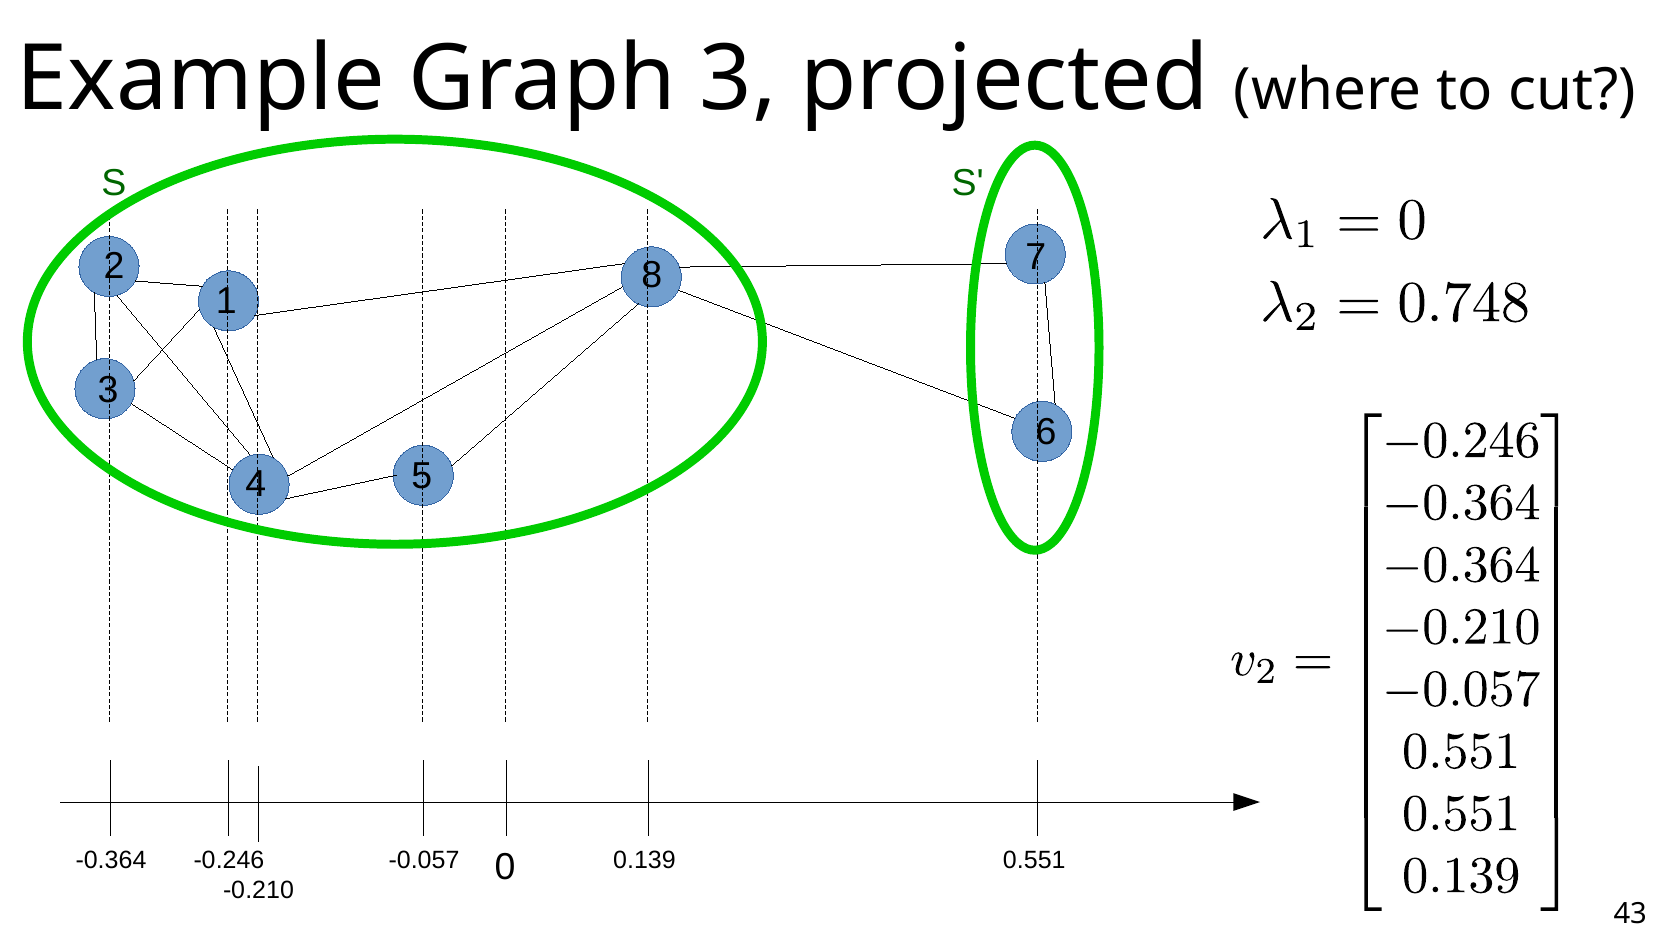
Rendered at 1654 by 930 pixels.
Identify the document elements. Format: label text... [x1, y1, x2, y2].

text_box S [86, 154, 142, 212]
text_box [252, 282, 259, 320]
text_box [74, 369, 82, 408]
title Example Graph 3, projected (where to cut?) [0, 0, 1653, 149]
text_box [1260, 198, 1427, 248]
text_box S' [936, 154, 999, 212]
text_box [636, 303, 666, 307]
text_box 0 [479, 838, 531, 896]
text_box -0.246 [178, 838, 280, 882]
text_box [1020, 224, 1051, 228]
text_box 2 [88, 236, 140, 294]
text_box -0.057 [373, 838, 475, 882]
text_box 3 [82, 360, 134, 418]
text_box 7 [1010, 228, 1062, 285]
text_box 1 [201, 272, 252, 330]
text_box [282, 464, 290, 504]
text_box [621, 260, 626, 293]
text_box 0.551 [988, 838, 1081, 882]
text_box 0.139 [598, 838, 692, 882]
text_box [1011, 411, 1020, 452]
text_box 8 [626, 245, 678, 303]
text_box [1230, 413, 1576, 911]
text_box [1062, 240, 1066, 268]
text_box 6 [1020, 402, 1072, 460]
text_box 4 [230, 455, 282, 513]
text_box 5 [396, 446, 447, 504]
text_box [1005, 237, 1010, 271]
text_box [447, 456, 454, 494]
text_box [1260, 280, 1531, 331]
text_box -0.364 [60, 838, 162, 882]
text_box -0.210 [208, 867, 310, 911]
text_box [78, 244, 88, 288]
text_box [678, 263, 682, 290]
